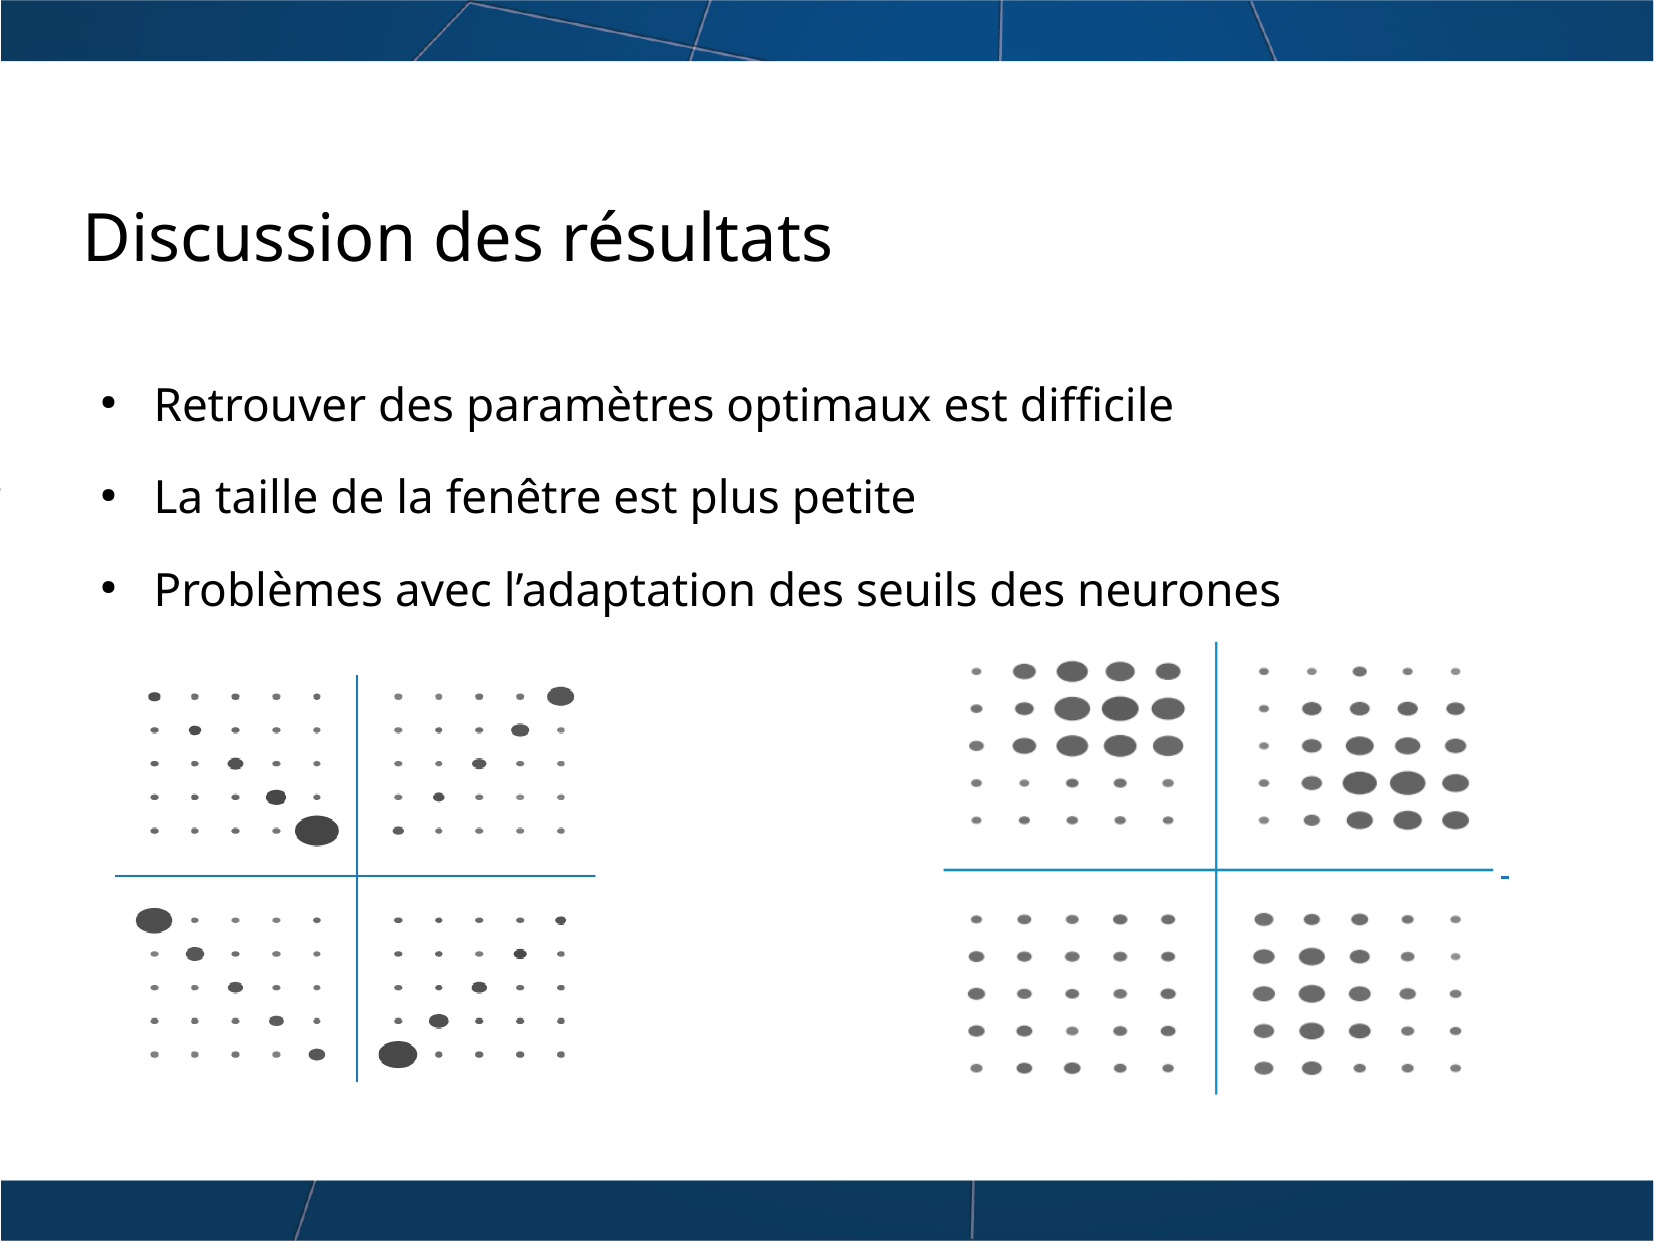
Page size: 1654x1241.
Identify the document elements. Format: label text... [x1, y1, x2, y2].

picture [0, 0, 1654, 1241]
title Discussion des résultats [82, 132, 1571, 340]
list Retrouver des paramètres optimaux est difficile La taille de la fenêtre est plus petite Problèmes avec l’adaptation des seuils des neurones [82, 372, 1571, 1093]
